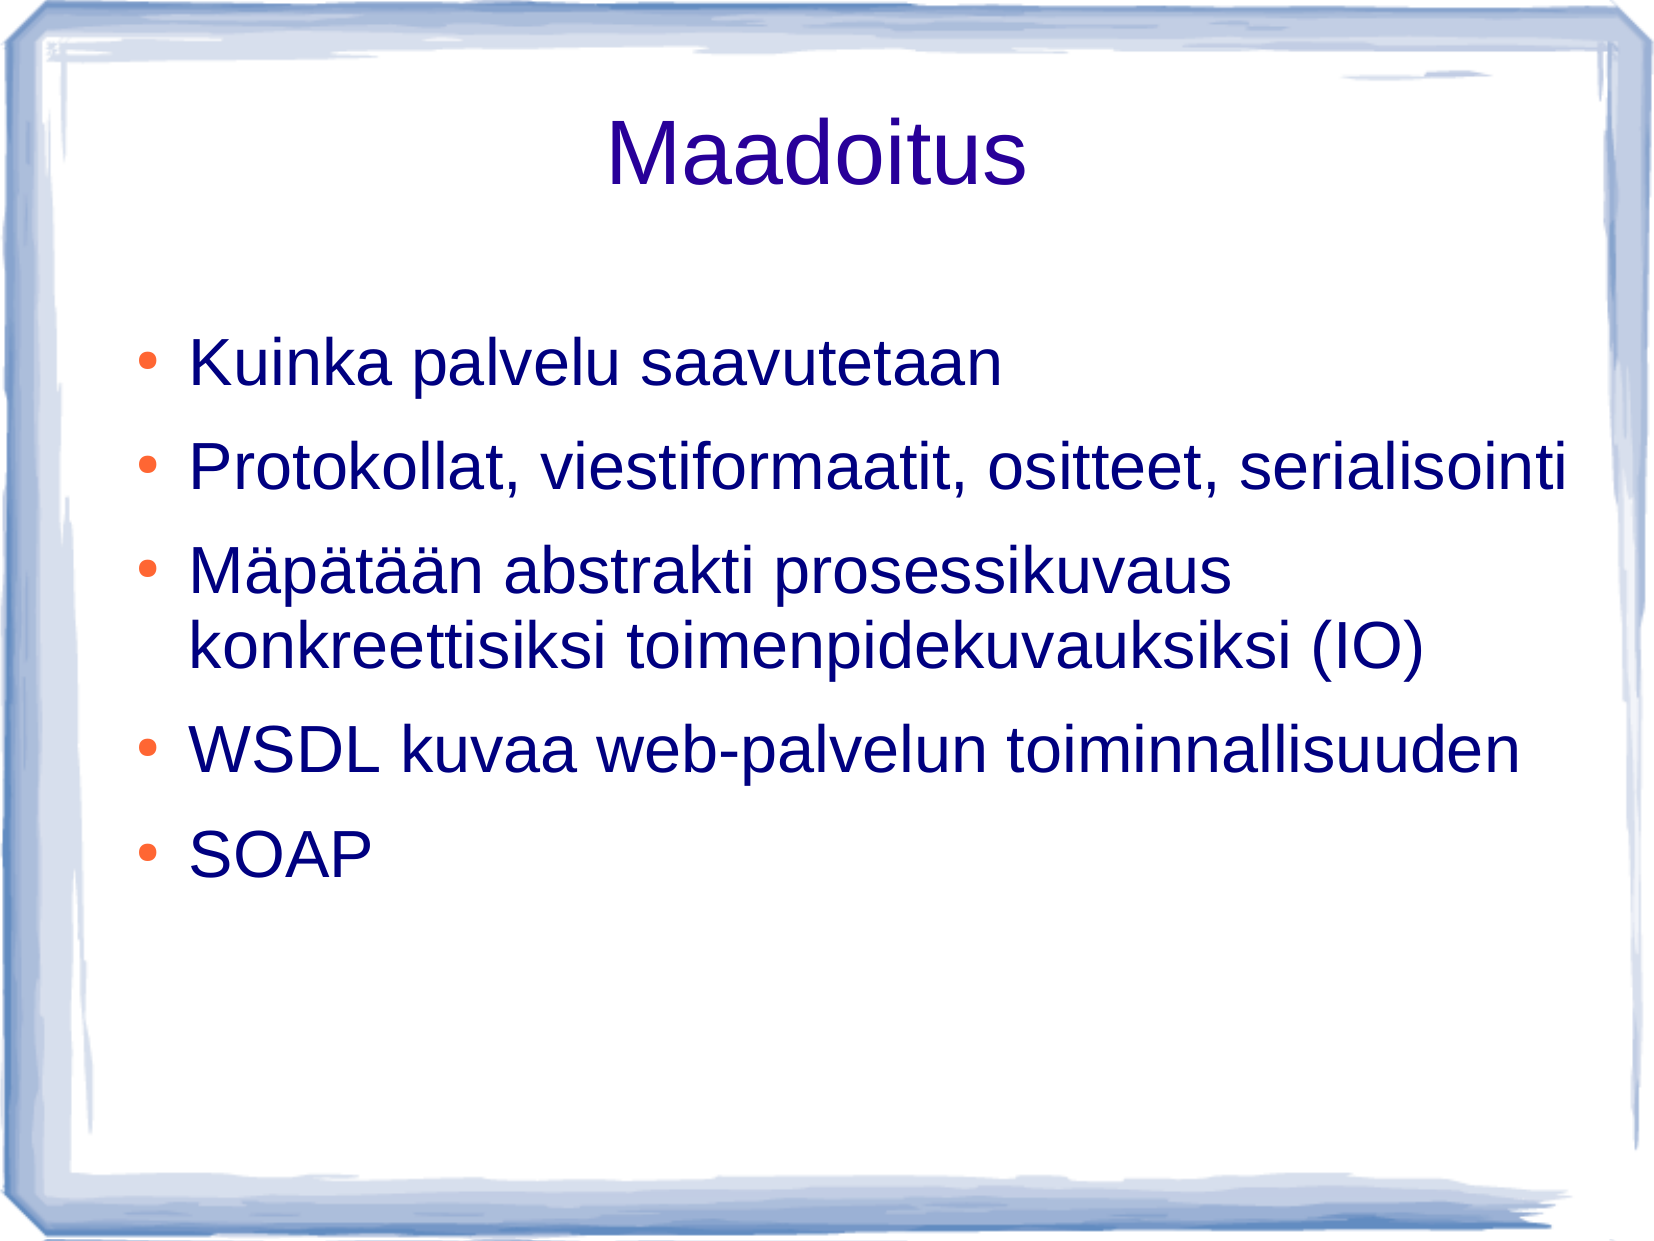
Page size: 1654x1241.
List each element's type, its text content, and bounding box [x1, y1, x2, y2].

picture [0, 0, 1654, 1241]
list Kuinka palvelu saavutetaan Protokollat, viestiformaatit, ositteet, serialisointi Mäpätään abstrakti prosessikuvaus konkreettisiksi toimenpidekuvauksiksi (IO) WSDL kuvaa web-palvelun toiminnallisuuden SOAP [118, 324, 1571, 1045]
title Maadoitus [82, 49, 1571, 257]
